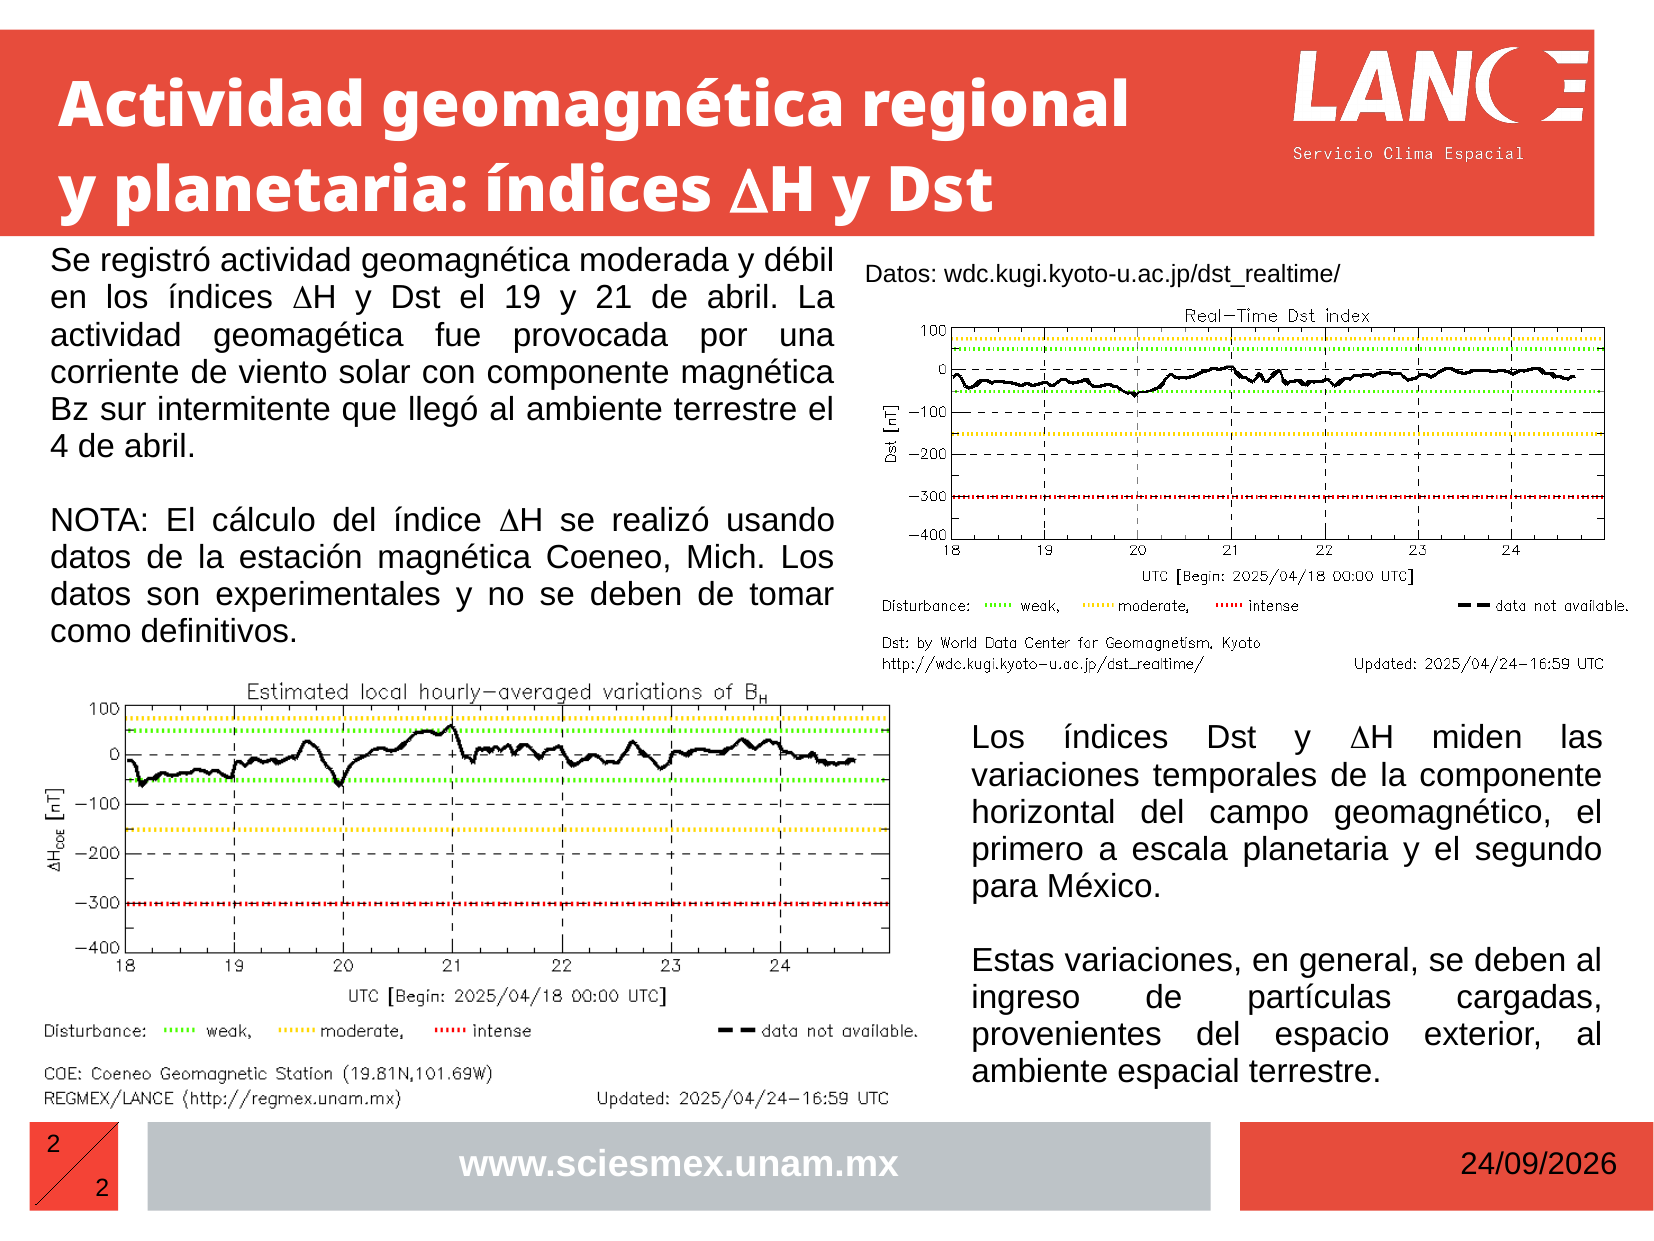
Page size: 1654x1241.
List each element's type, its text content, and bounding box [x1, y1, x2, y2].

text_box www.sciesmex.unam.mx [153, 1122, 1205, 1205]
picture [35, 289, 1642, 1111]
picture [1293, 47, 1589, 162]
text_box 2 [35, 1151, 125, 1209]
text_box Se registró actividad geomagnética moderada y débil en los índices DH y Dst el 19 y 21 de abril. La actividad geomagética fue provocada por una corriente de viento solar con componente magnética Bz sur intermitente que llegó al ambiente terrestre el 4 de abril. NOTA: El cálculo del índice DH se realizó usando datos de la estación magnética Coeneo, Mich. Los datos son experimentales y no se deben de tomar como definitivos. [35, 234, 851, 765]
text_box Datos: wdc.kugi.kyoto-u.ac.jp/dst_realtime/ [851, 252, 1371, 296]
title Actividad geomagnética regional y planetaria: índices DH y Dst [59, 59, 1312, 207]
text_box 24/04/2025 [1424, 1122, 1654, 1205]
text_box Los índices Dst y DH miden las variaciones temporales de la componente horizontal del campo geomagnético, el primero a escala planetaria y el segundo para México. Estas variaciones, en general, se deben al ingreso de partículas cargadas, provenientes del espacio exterior, al ambiente espacial terrestre. [956, 711, 1619, 1097]
text_box <número> [31, 1122, 176, 1170]
